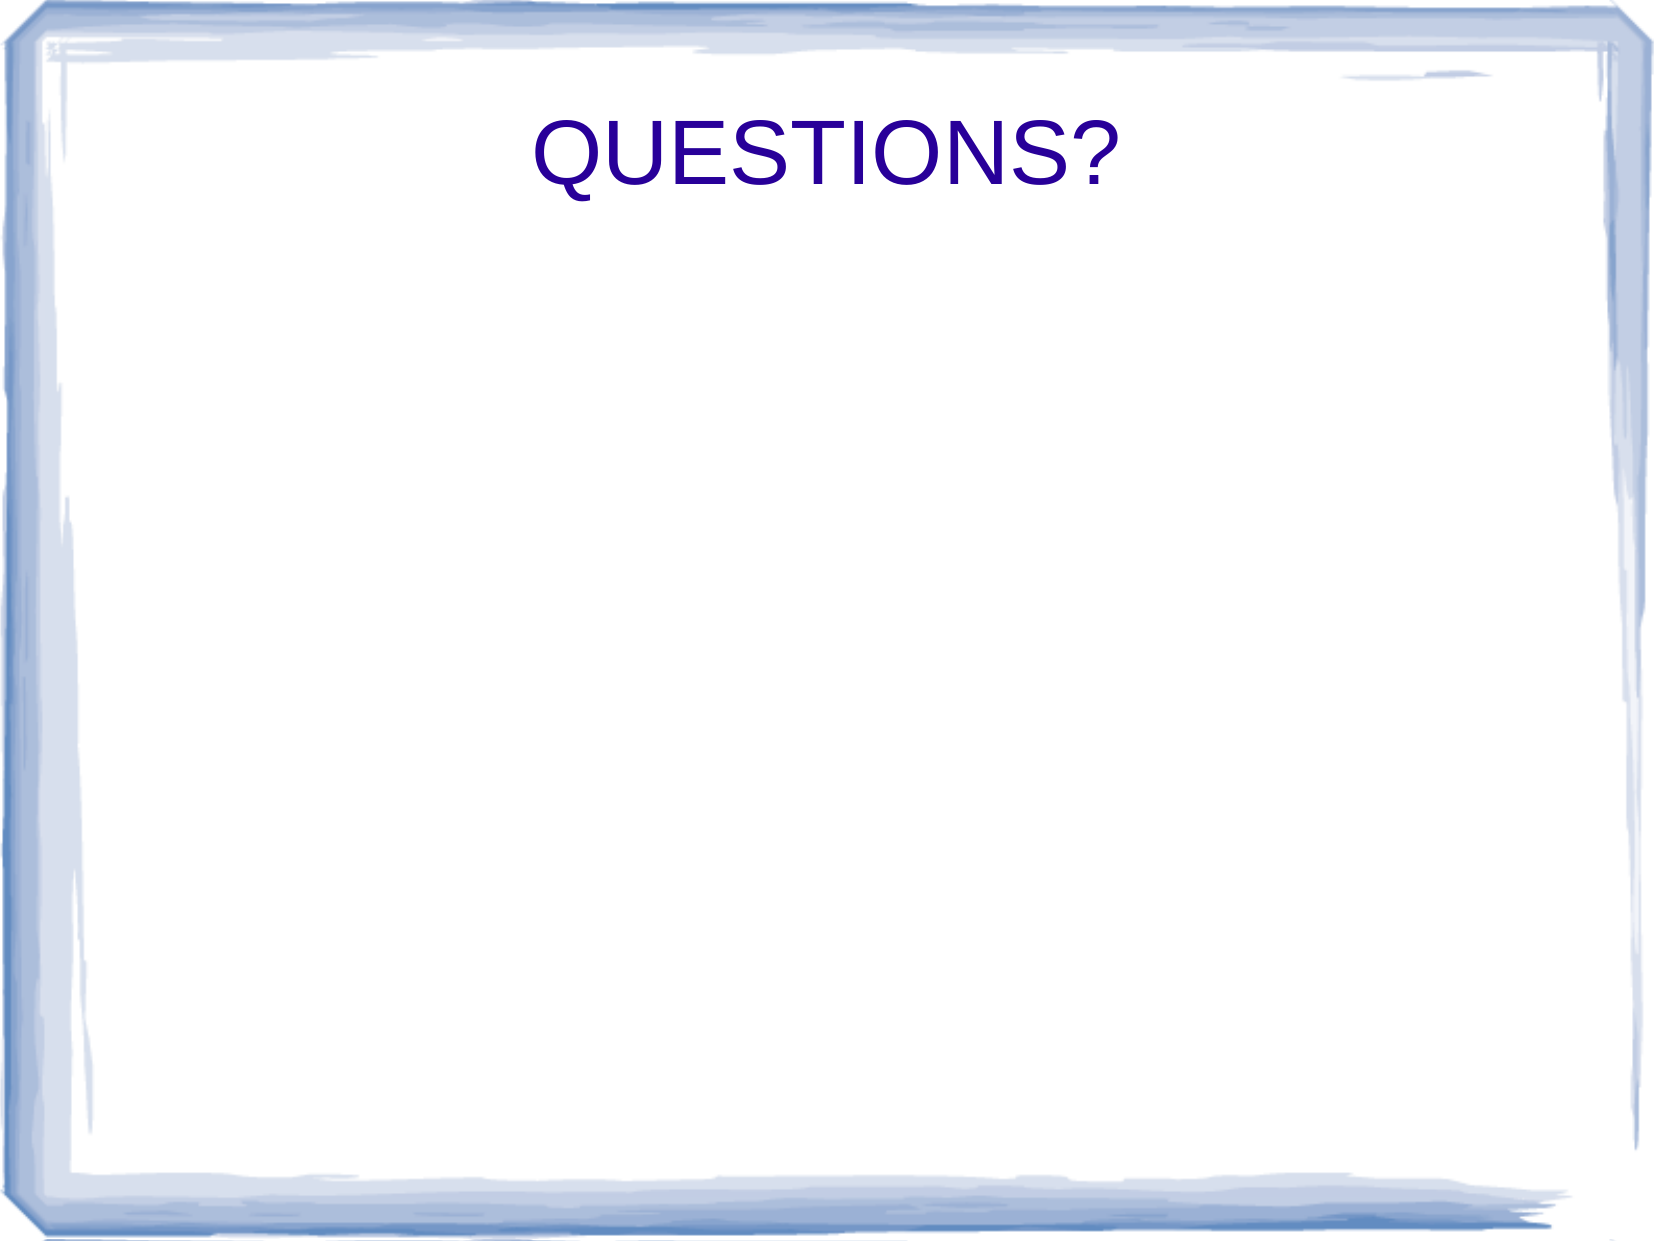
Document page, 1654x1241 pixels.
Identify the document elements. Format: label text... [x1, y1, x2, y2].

title QUESTIONS? [82, 49, 1571, 257]
picture [0, 0, 1654, 1241]
